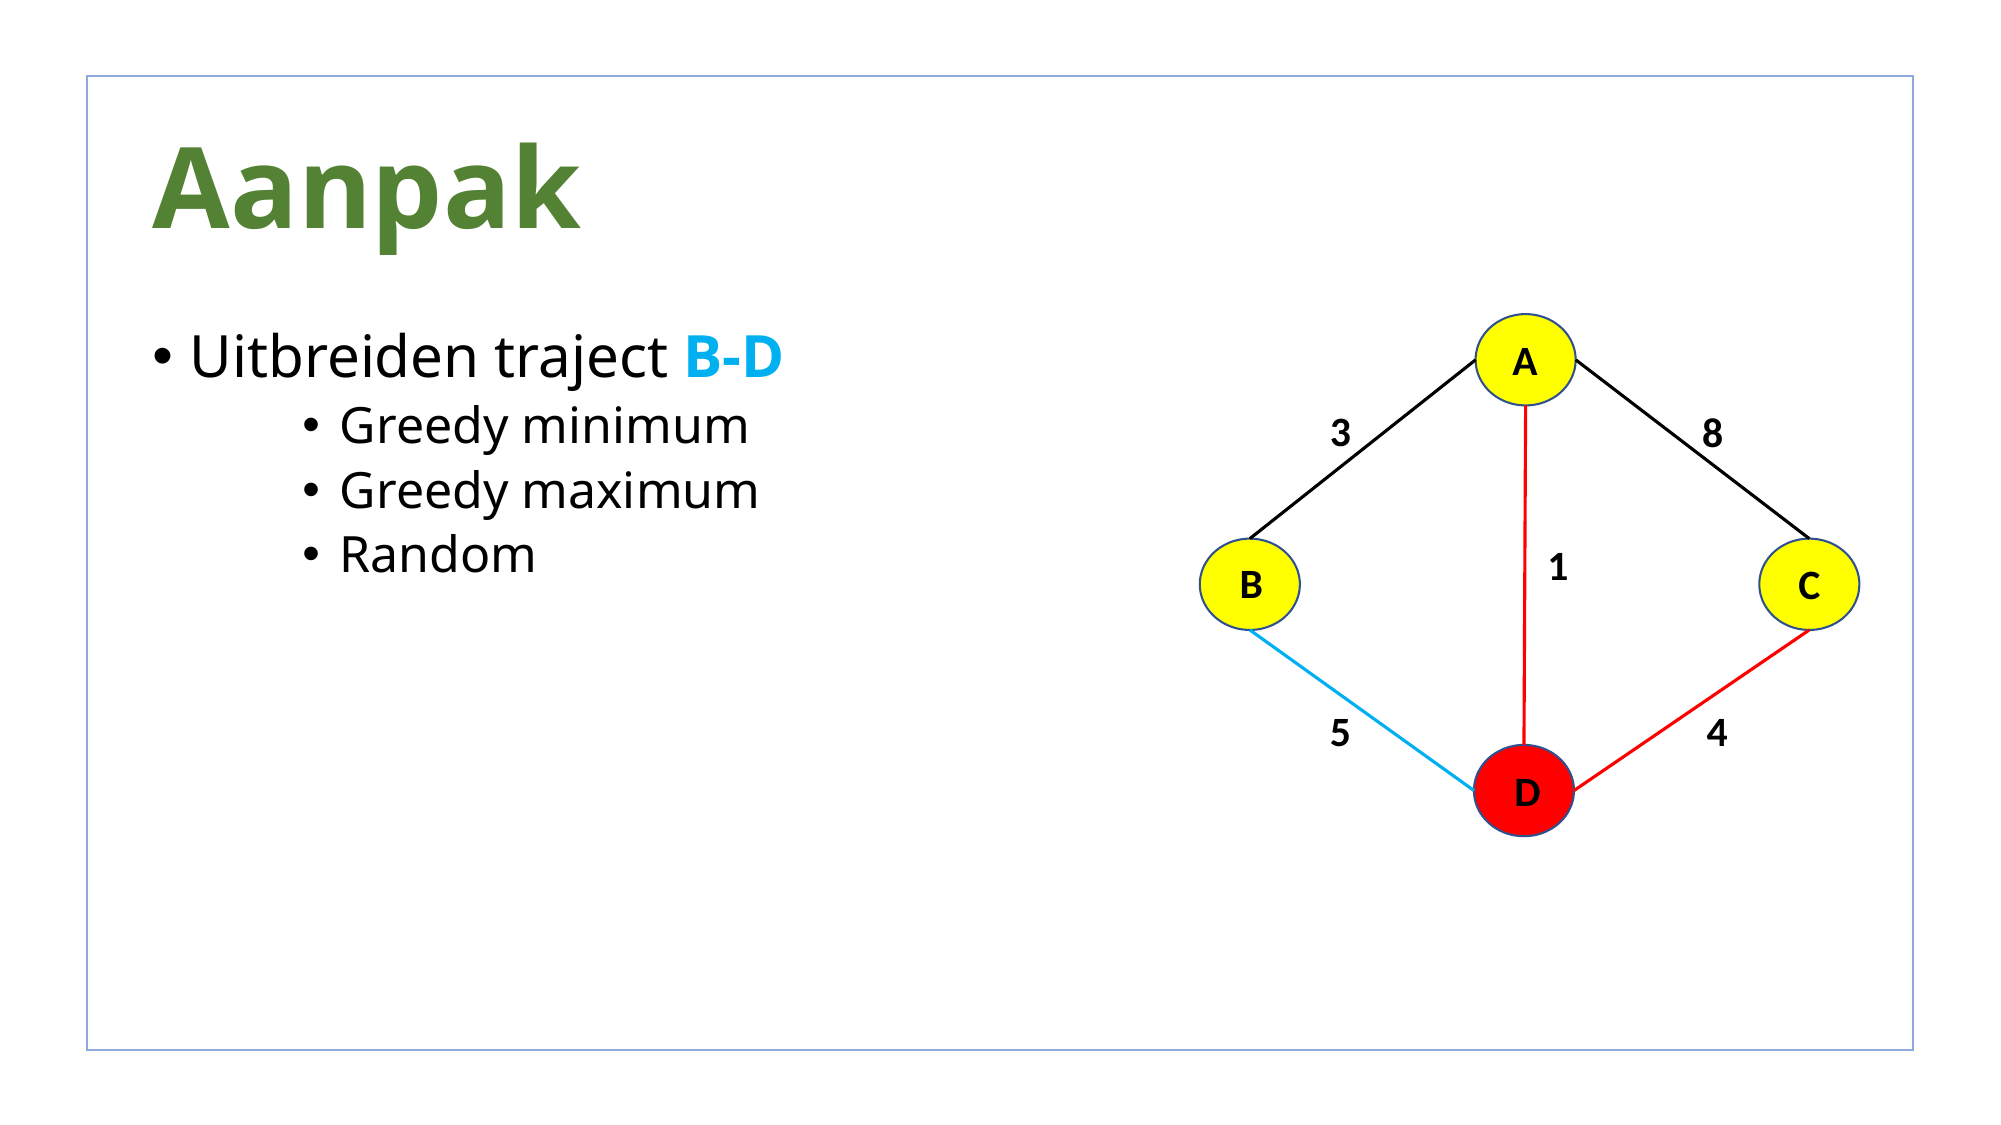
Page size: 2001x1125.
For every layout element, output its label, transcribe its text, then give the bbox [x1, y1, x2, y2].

text_box D [1499, 757, 1566, 824]
text_box C [1783, 550, 1851, 617]
text_box 1 [1532, 531, 1592, 597]
text_box 3 [1314, 397, 1360, 464]
text_box A [1497, 326, 1568, 392]
title Aanpak [137, 83, 1863, 302]
text_box [87, 76, 1913, 1050]
text_box 4 [1691, 697, 1753, 764]
text_box 8 [1687, 398, 1753, 465]
text_box 5 [1314, 697, 1378, 764]
text_box B [1224, 549, 1289, 615]
list Uitbreiden traject B-D Greedy minimum Greedy maximum Random [137, 319, 1094, 1034]
